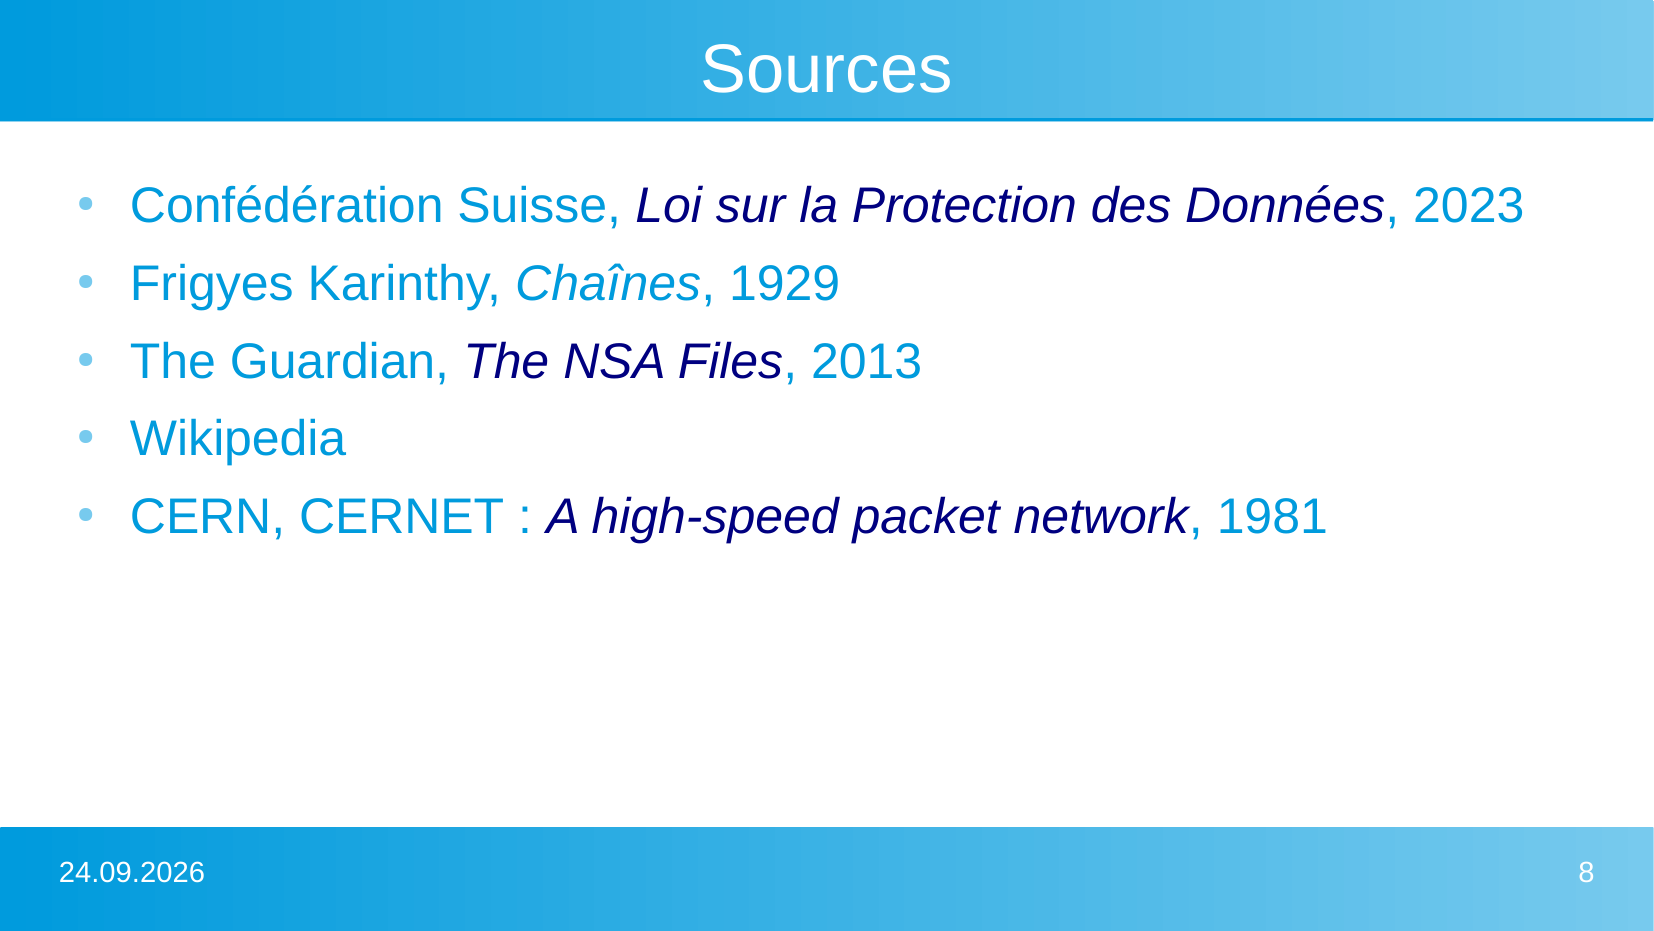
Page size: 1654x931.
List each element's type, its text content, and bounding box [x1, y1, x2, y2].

list Confédération Suisse, Loi sur la Protection des Données, 2023 Frigyes Karinthy, Chaînes, 1929 The Guardian, The NSA Files, 2013 Wikipedia CERN, CERNET : A high-speed packet network, 1981 [59, 177, 1595, 768]
title Sources [59, 29, 1595, 108]
